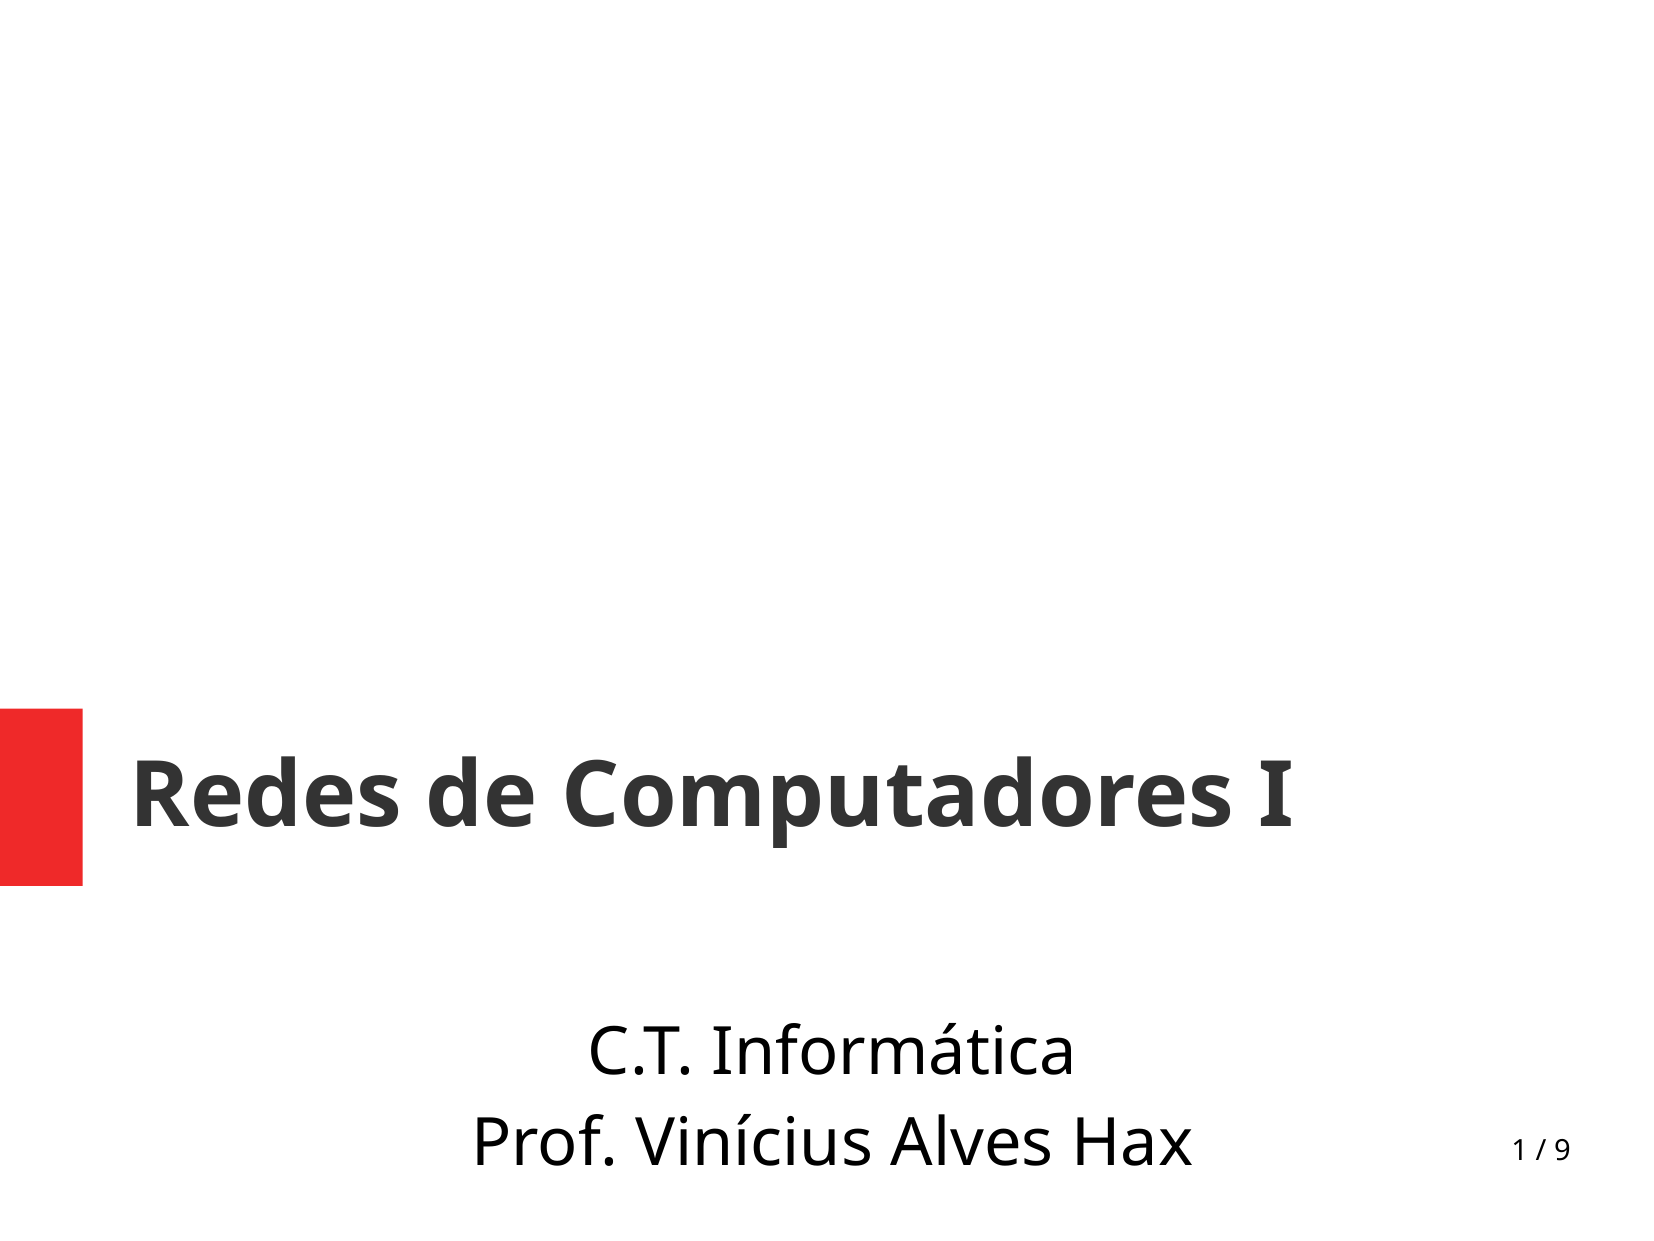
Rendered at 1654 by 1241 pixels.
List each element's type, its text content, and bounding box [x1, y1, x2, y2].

title Redes de Computadores I [129, 655, 1536, 928]
subtitle C.T. Informática Prof. Vinícius Alves Hax [129, 932, 1536, 1166]
